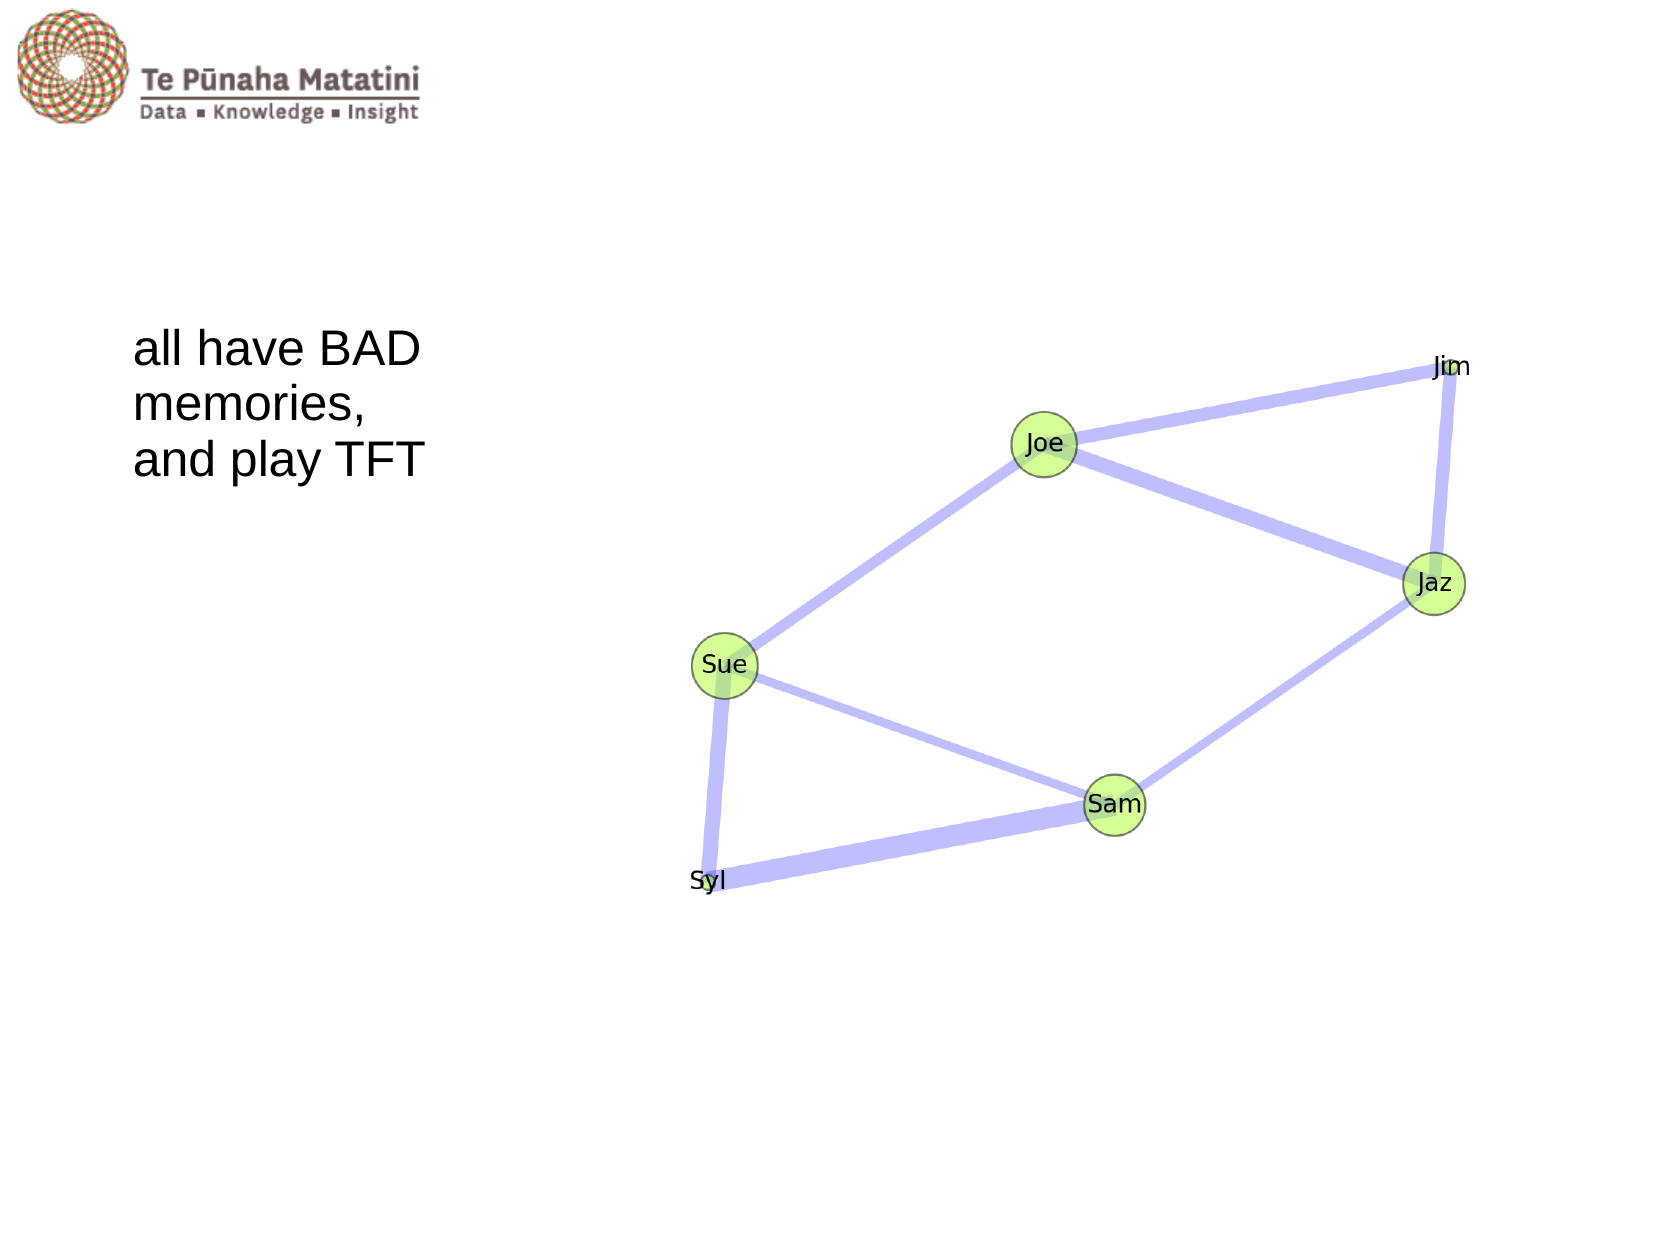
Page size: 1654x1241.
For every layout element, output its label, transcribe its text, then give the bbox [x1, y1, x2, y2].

text_box all have BAD memories, and play TFT [118, 200, 449, 1004]
picture [17, 0, 455, 148]
picture [454, 174, 1654, 1075]
